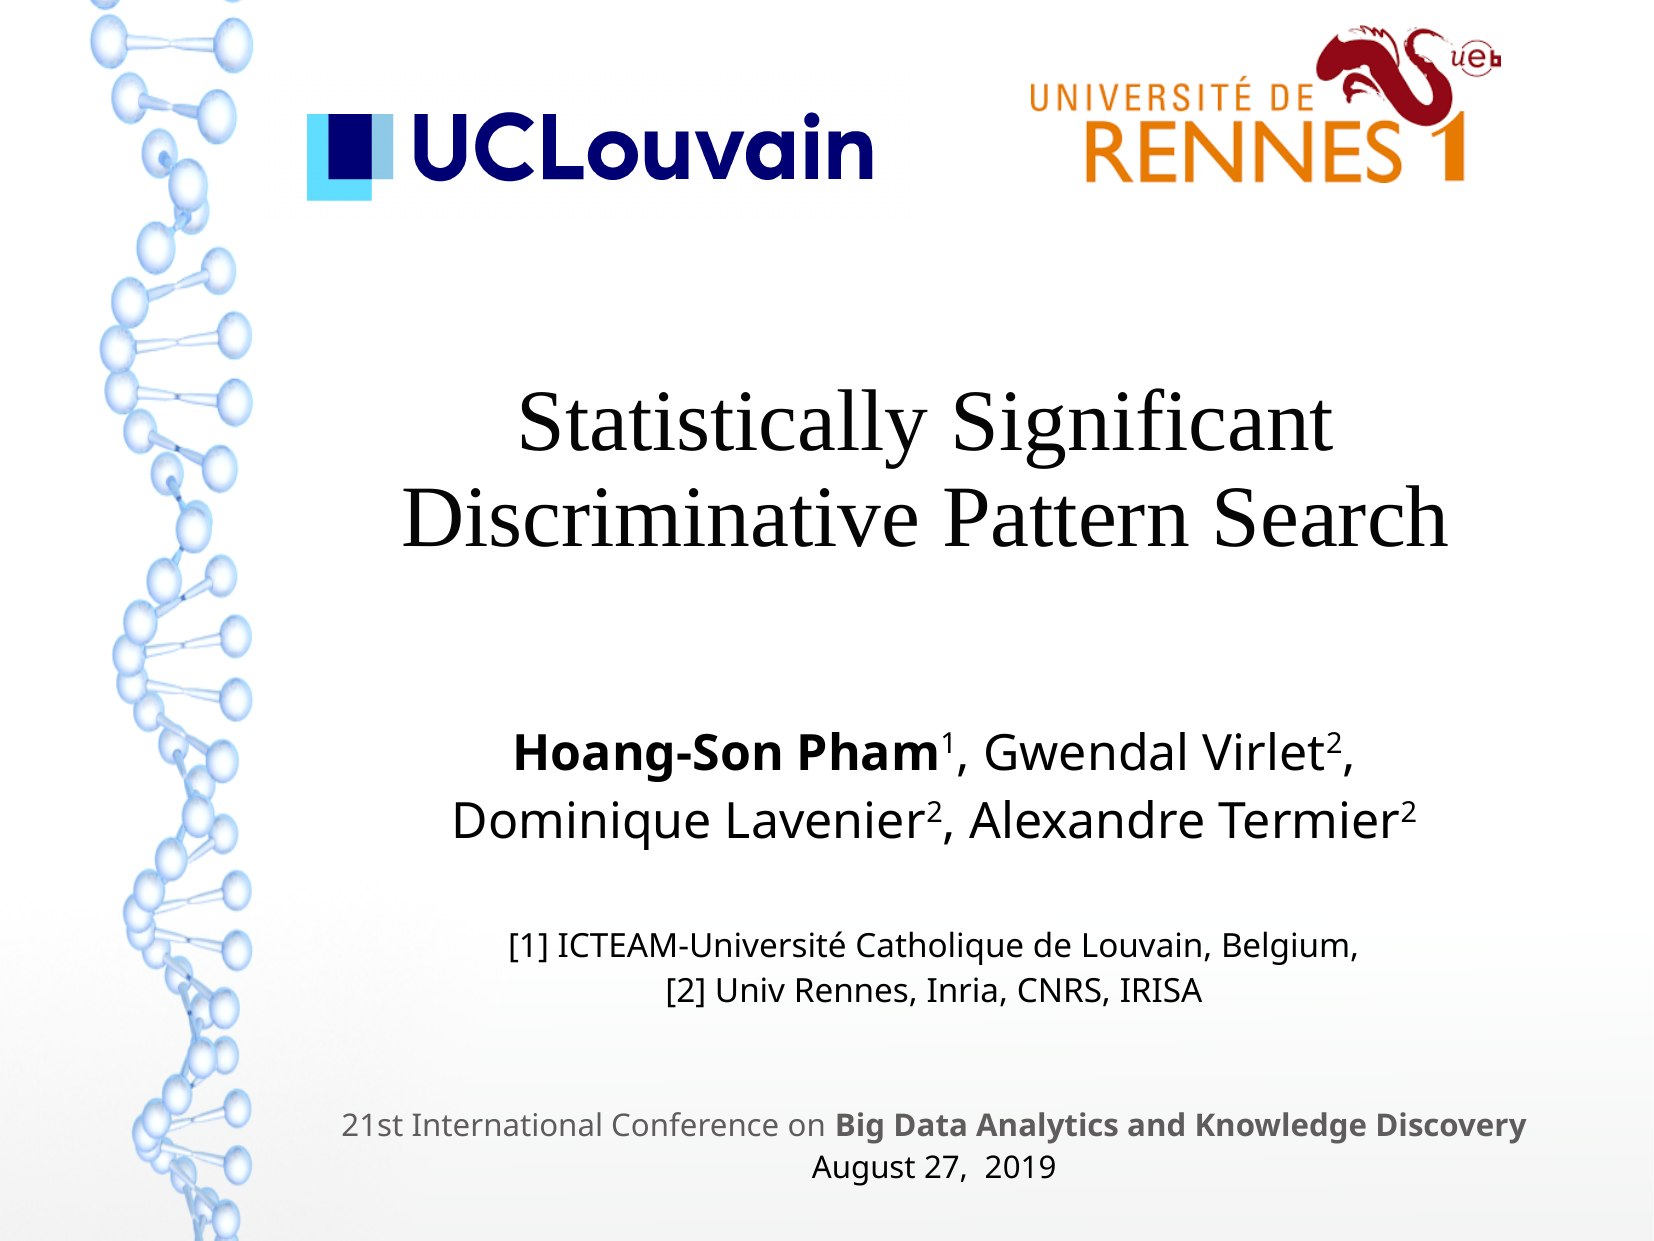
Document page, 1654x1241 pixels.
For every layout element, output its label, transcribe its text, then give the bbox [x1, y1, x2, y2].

subtitle Hoang-Son Pham1, Gwendal Virlet2, Dominique Lavenier2, Alexandre Termier2 [1] ICTEAM-Université Catholique de Louvain, Belgium, [2] Univ Rennes, Inria, CNRS, IRISA 21st International Conference on Big Data Analytics and Knowledge Discovery August 27, 2019 [270, 720, 1599, 1186]
picture [0, 0, 1654, 1241]
title Statistically Significant Discriminative Pattern Search [261, 366, 1591, 572]
